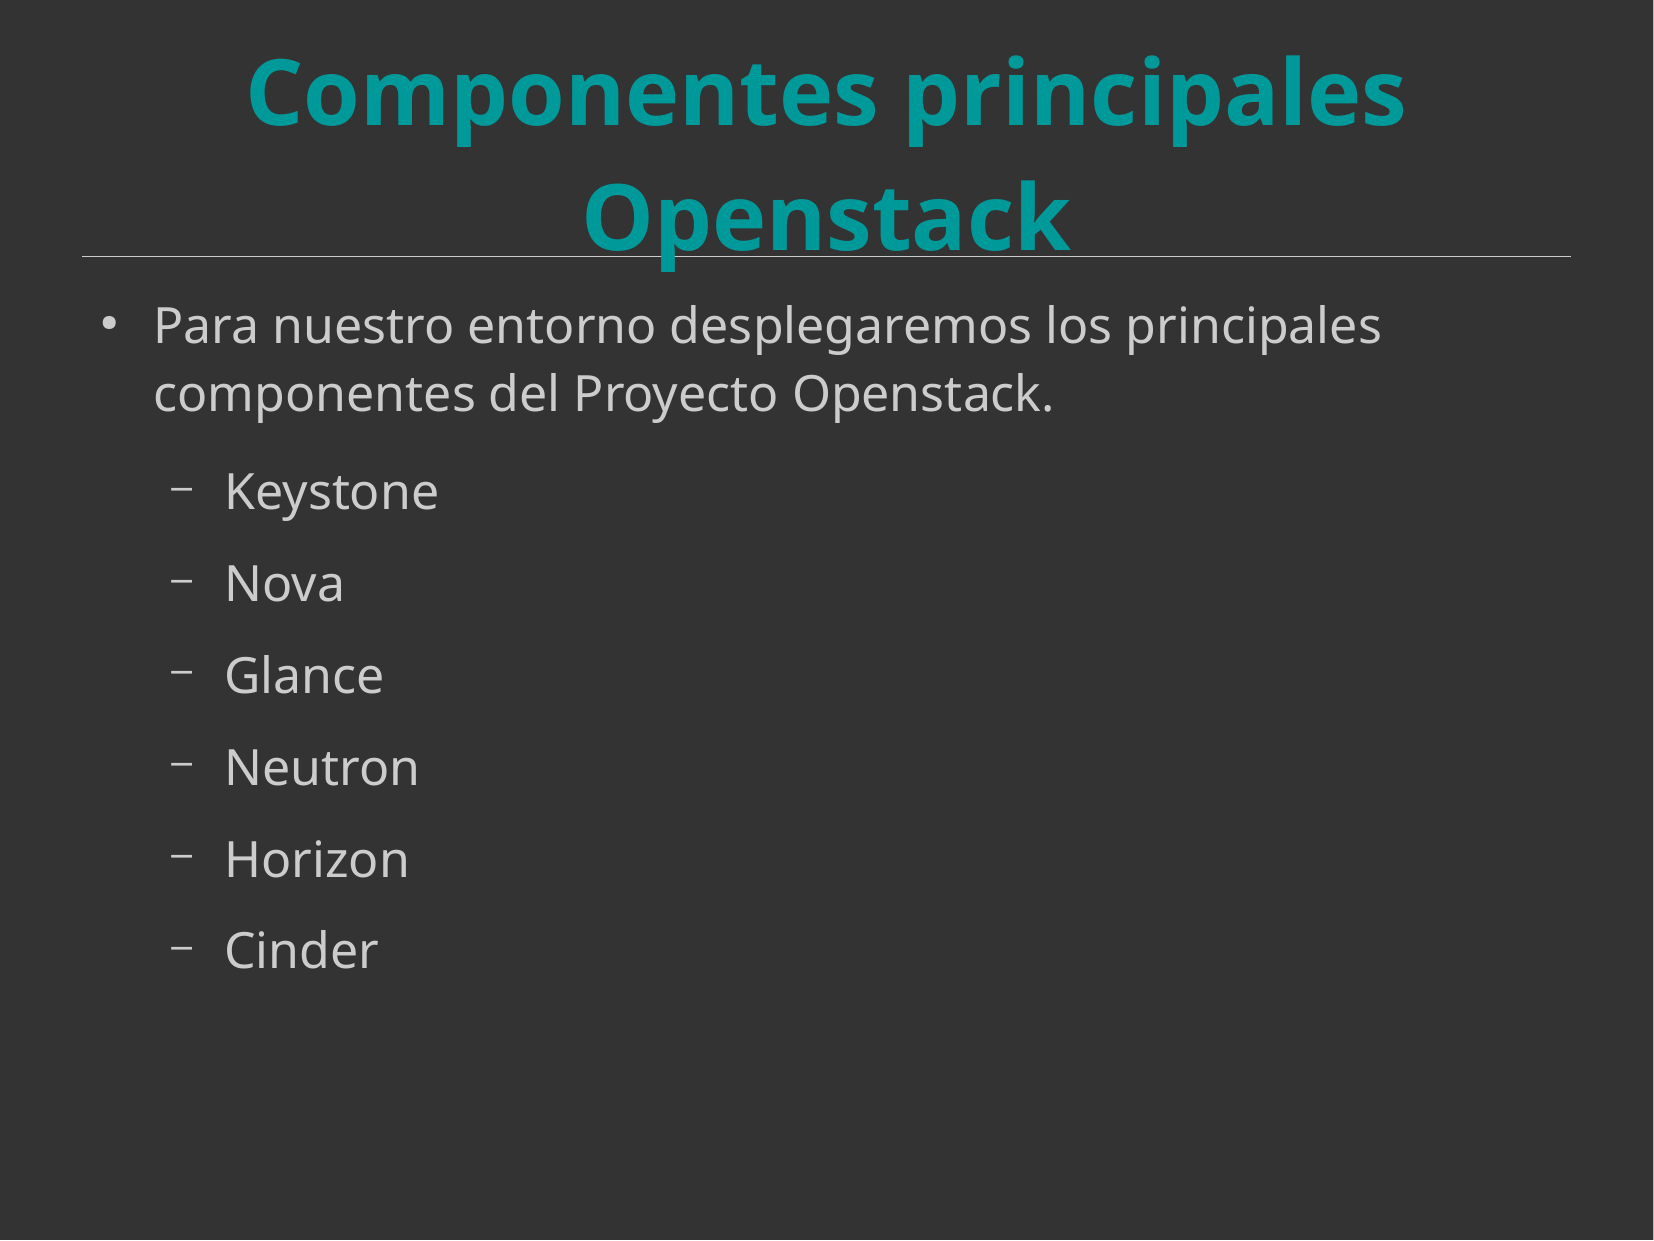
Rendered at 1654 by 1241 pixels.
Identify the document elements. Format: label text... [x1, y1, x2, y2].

title Componentes principales Openstack [82, 45, 1571, 260]
list Para nuestro entorno desplegaremos los principales componentes del Proyecto Openstack. Keystone Nova Glance Neutron Horizon Cinder [82, 290, 1571, 1010]
